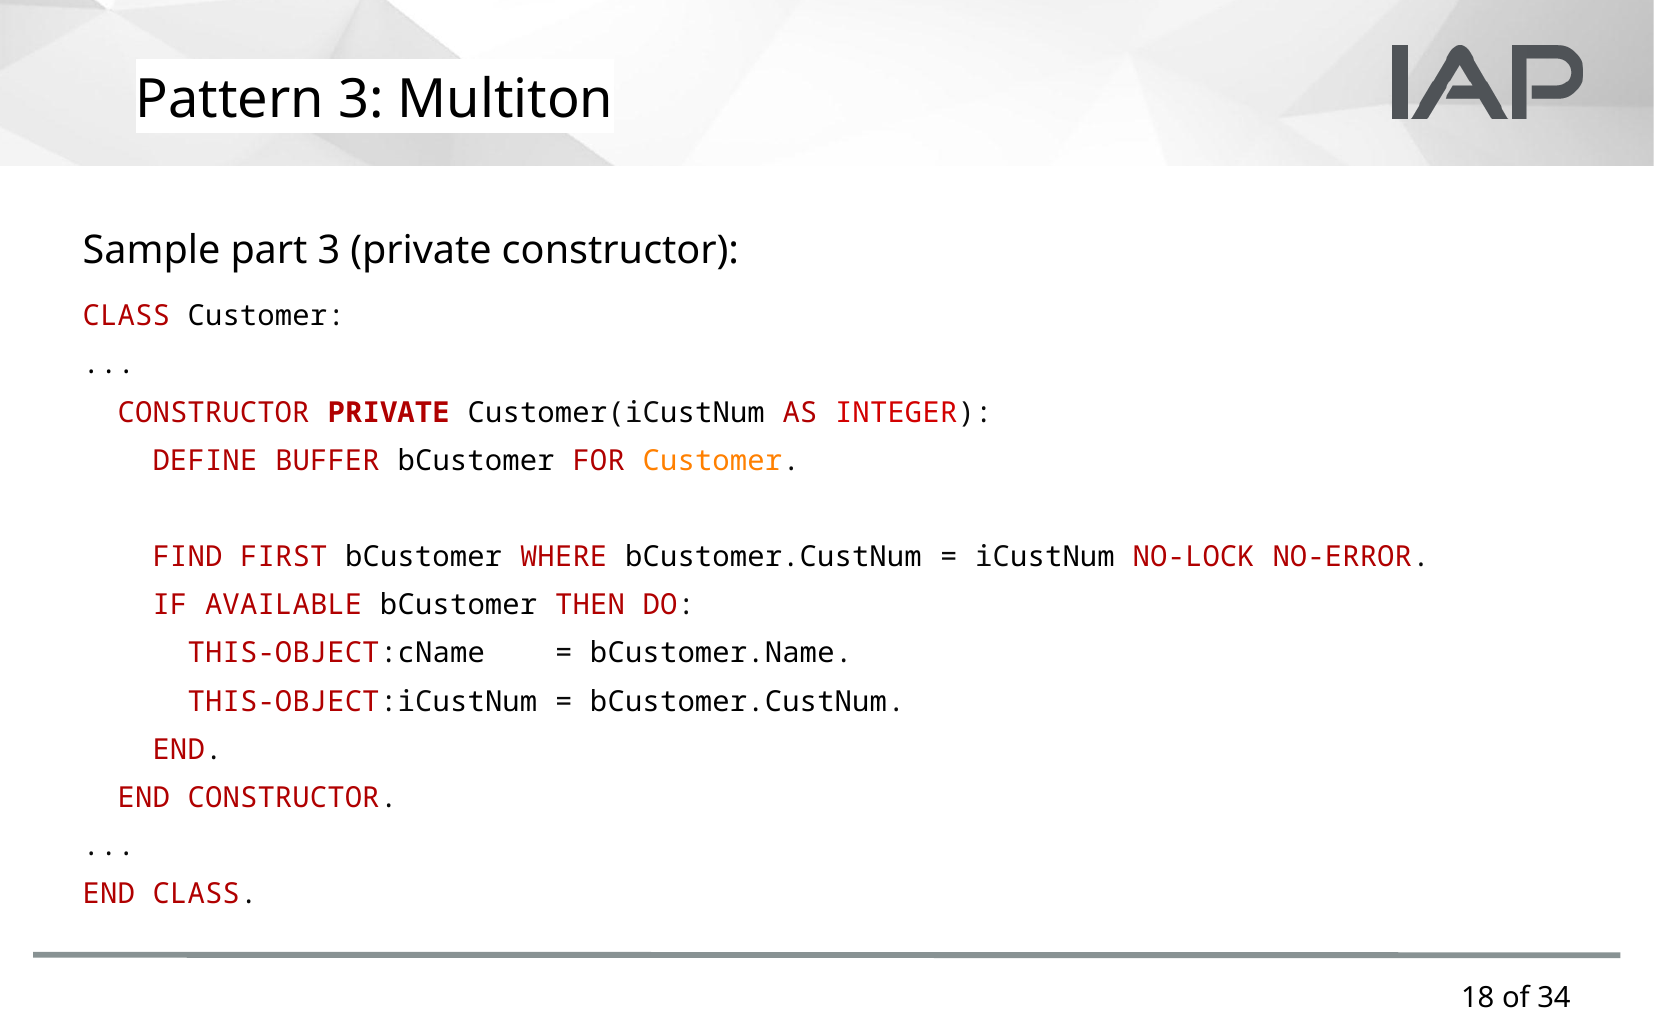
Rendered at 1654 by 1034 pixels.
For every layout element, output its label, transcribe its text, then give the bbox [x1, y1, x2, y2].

list Sample part 3 (private constructor): [82, 221, 1571, 292]
list CLASS Customer: ... CONSTRUCTOR PRIVATE Customer(iCustNum AS INTEGER): DEFINE BUFFER bCustomer FOR Customer. FIND FIRST bCustomer WHERE bCustomer.CustNum = iCustNum NO-LOCK NO-ERROR. IF AVAILABLE bCustomer THEN DO: THIS-OBJECT:cName = bCustomer.Name. THIS-OBJECT:iCustNum = bCustomer.CustNum. END. END CONSTRUCTOR. ... END CLASS. [82, 294, 1571, 915]
picture [0, 0, 1654, 166]
title Pattern 3: Multiton [135, 41, 1264, 152]
